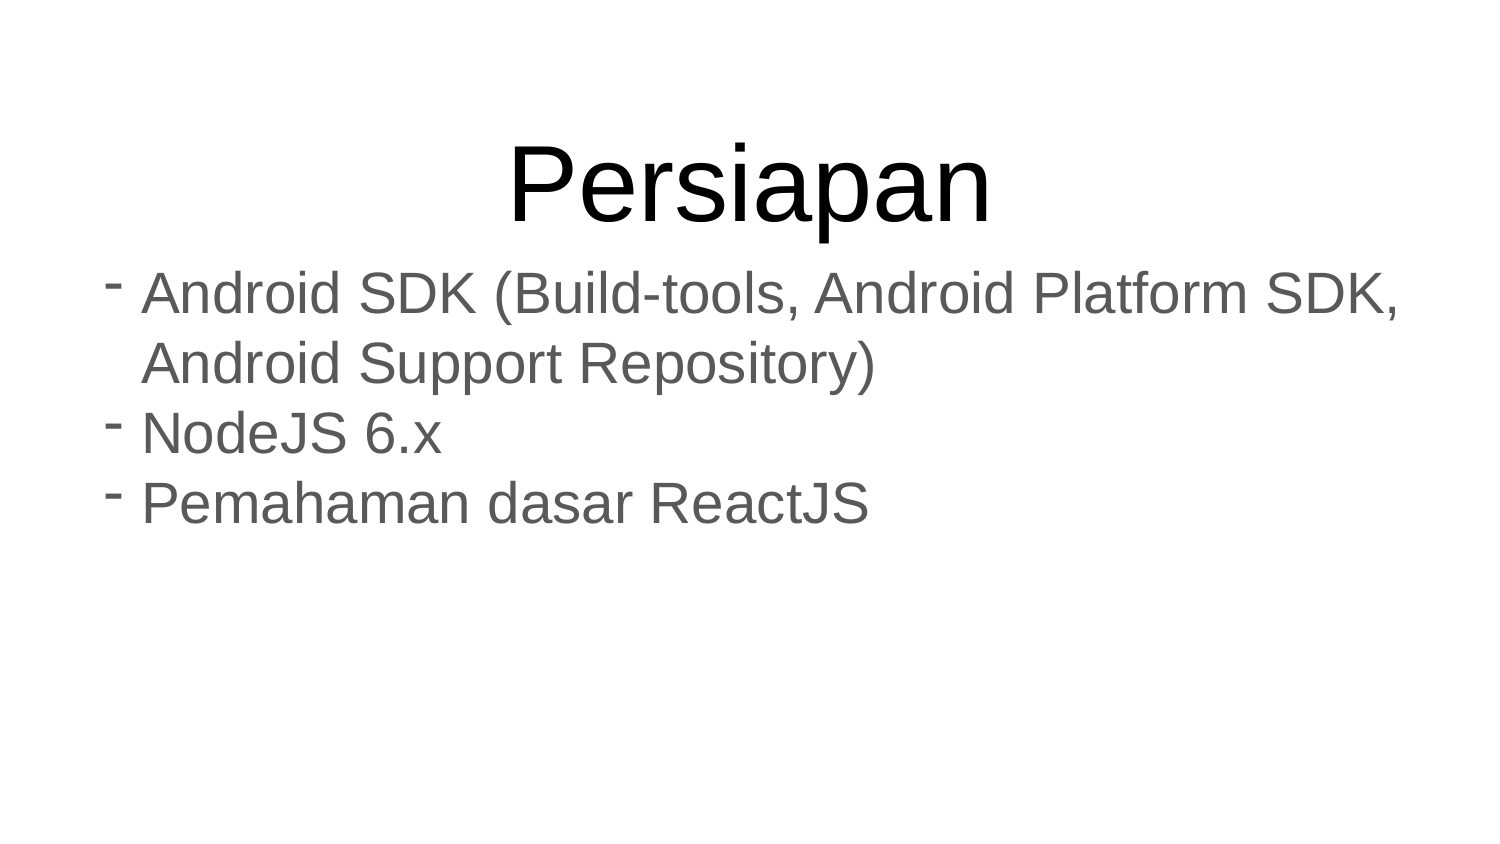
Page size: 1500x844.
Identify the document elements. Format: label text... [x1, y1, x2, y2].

title Persiapan [51, 90, 1449, 239]
subtitle Android SDK (Build-tools, Android Platform SDK, Android Support Repository) NodeJS 6.x Pemahaman dasar ReactJS [51, 239, 1449, 370]
